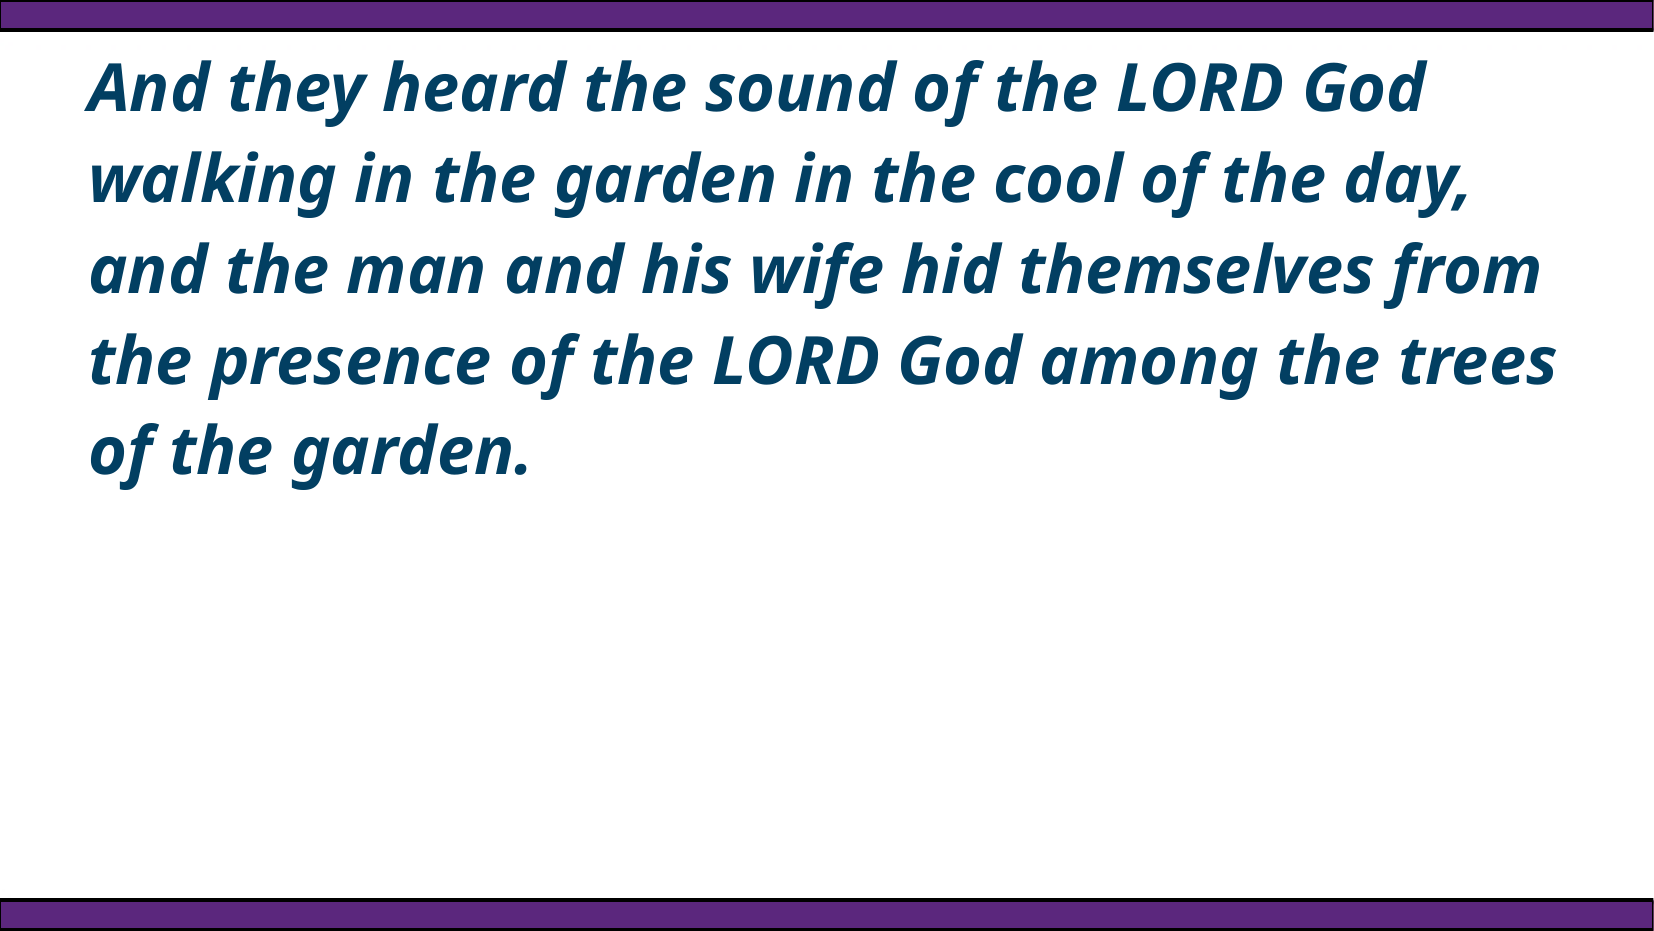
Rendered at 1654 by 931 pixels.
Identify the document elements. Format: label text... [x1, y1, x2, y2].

picture [0, 31, 1654, 900]
text_box [0, 900, 1654, 931]
text_box And they heard the sound of the Lord God walking in the garden in the cool of the day, and the man and his wife hid themselves from the presence of the Lord God among the trees of the garden. [73, 33, 1589, 492]
text_box [0, 0, 1654, 31]
